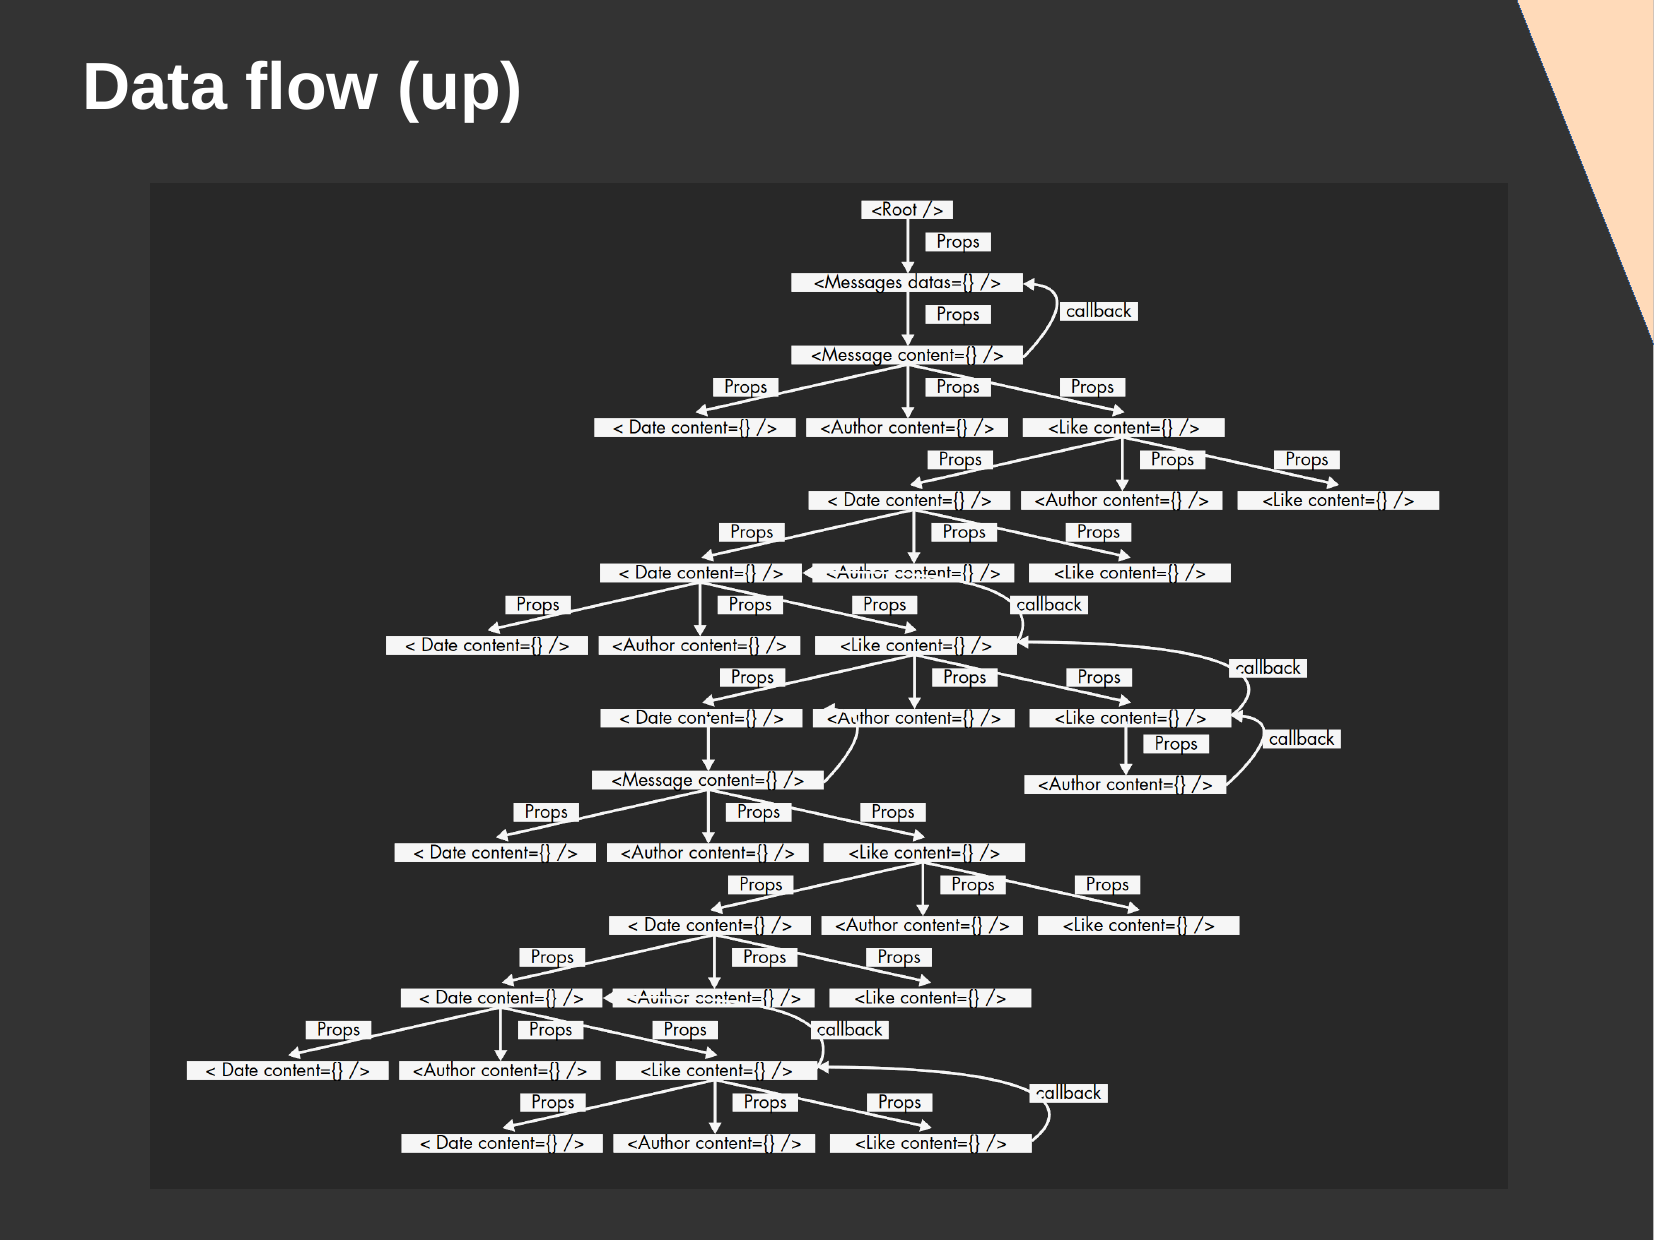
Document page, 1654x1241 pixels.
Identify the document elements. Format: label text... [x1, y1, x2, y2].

picture [150, 183, 1508, 1189]
text_box [1517, 0, 1654, 345]
title Data flow (up) [82, 49, 1111, 125]
